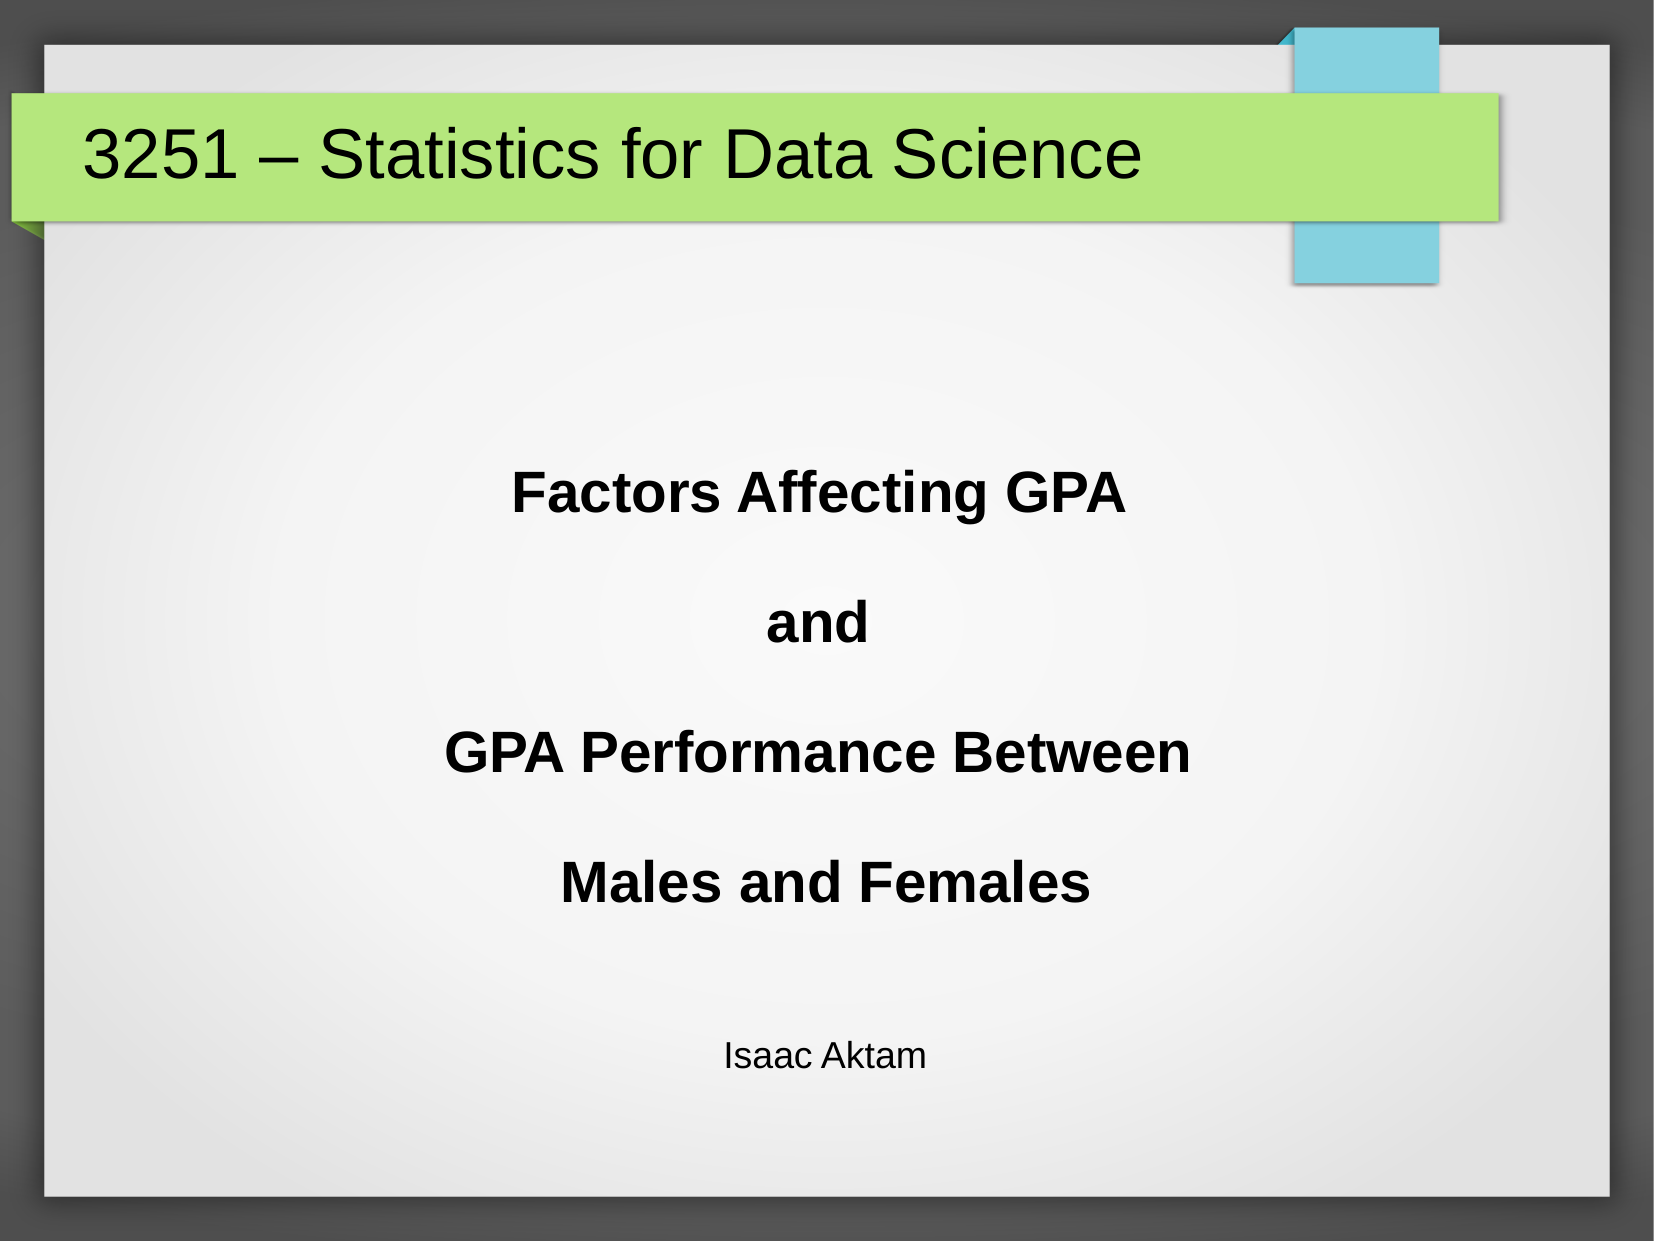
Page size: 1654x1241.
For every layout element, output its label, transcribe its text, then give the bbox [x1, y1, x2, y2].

subtitle Factors Affecting GPA and GPA Performance Between Males and Females [82, 295, 1571, 1015]
title 3251 – Statistics for Data Science [82, 94, 1264, 213]
picture [0, 0, 1654, 1241]
text_box Isaac Aktam [708, 1027, 943, 1085]
